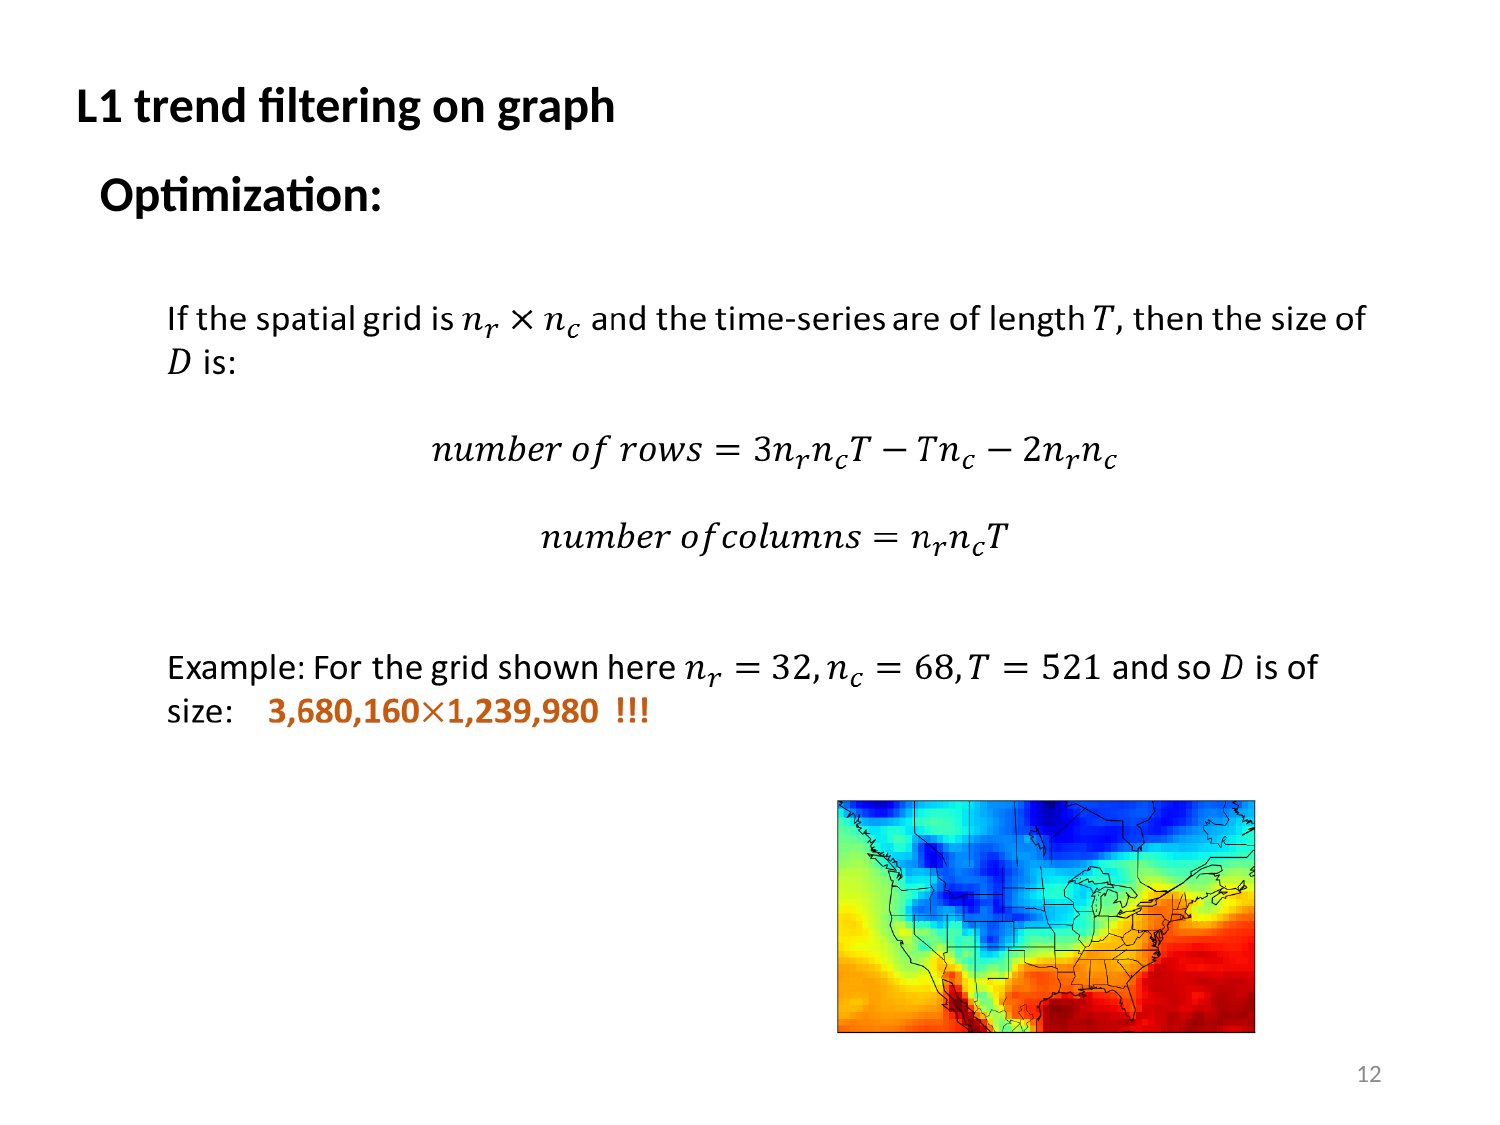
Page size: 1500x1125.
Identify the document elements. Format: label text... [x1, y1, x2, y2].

text_box [143, 283, 1397, 754]
picture [770, 714, 1308, 1118]
text_box Optimization: [85, 153, 398, 229]
text_box L1 trend filtering on graph [61, 65, 643, 141]
slide_number <number> [1308, 1042, 1397, 1103]
